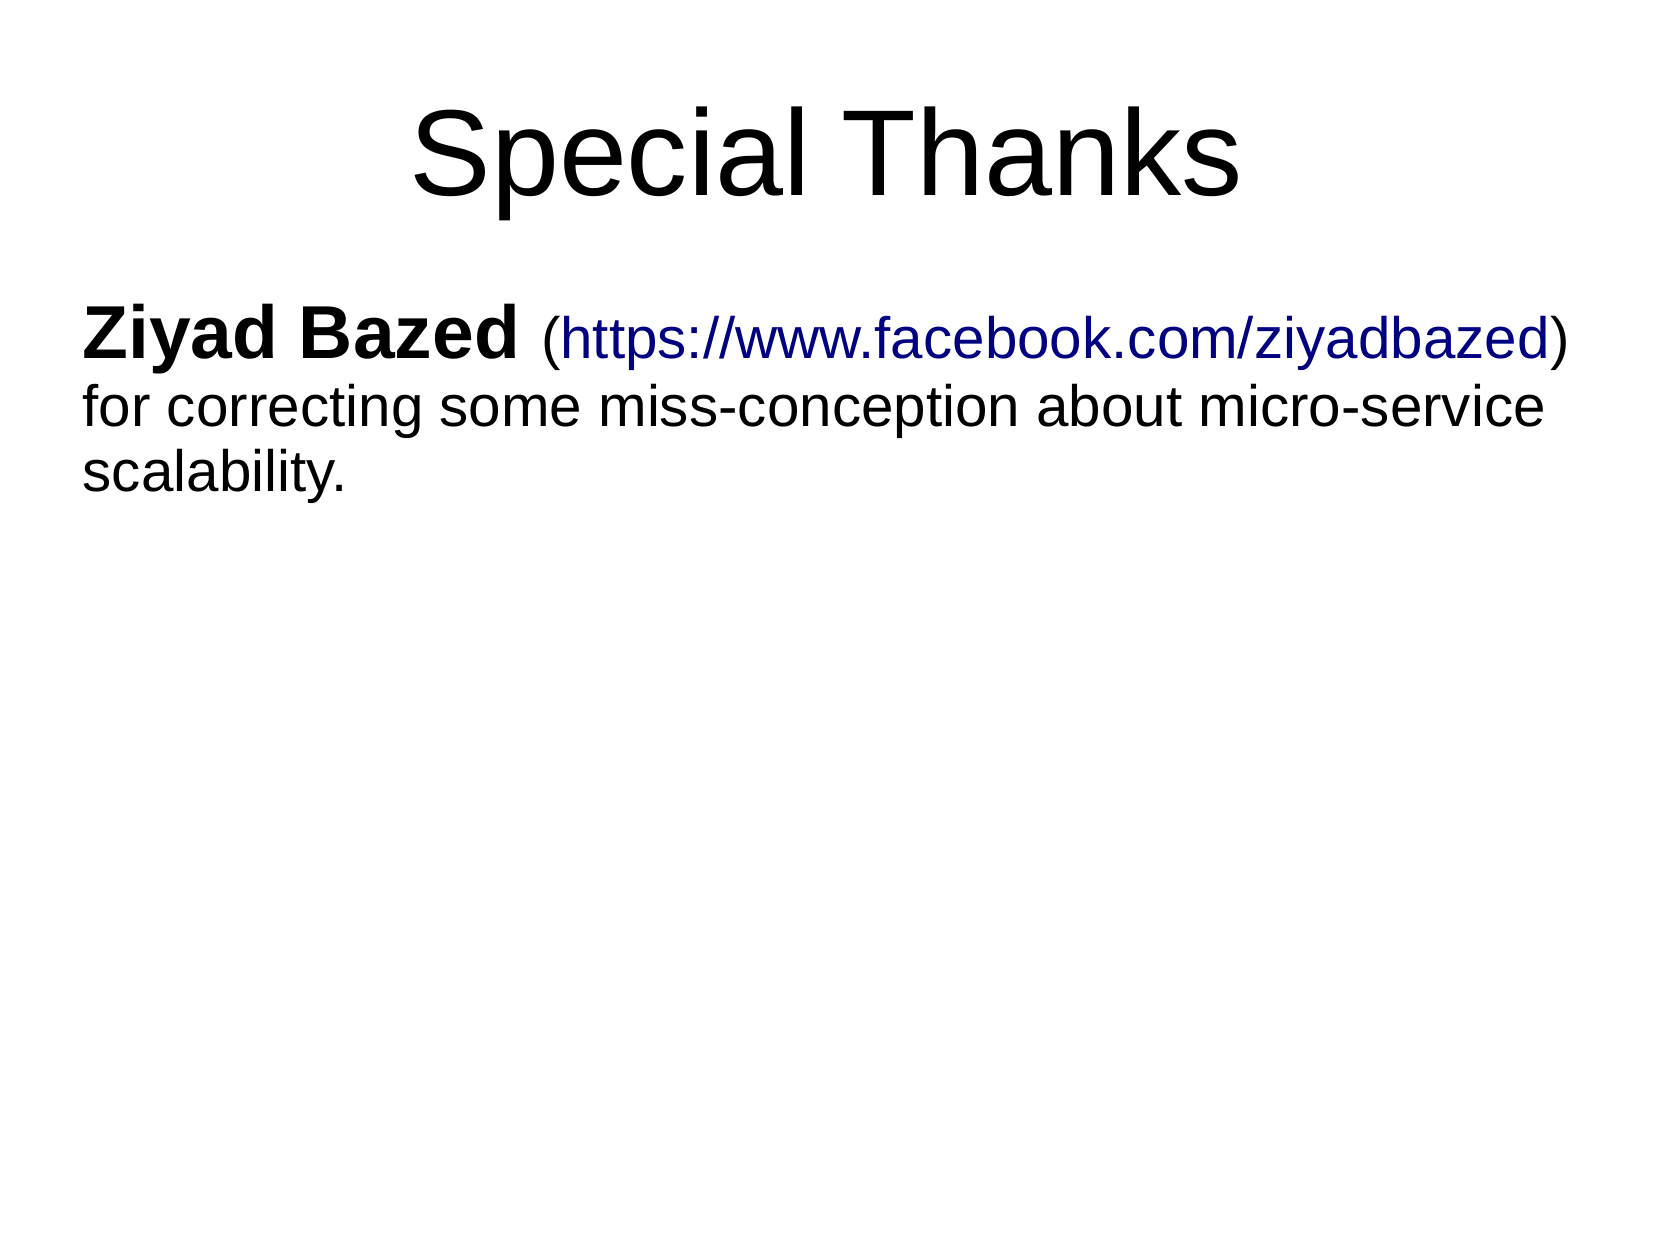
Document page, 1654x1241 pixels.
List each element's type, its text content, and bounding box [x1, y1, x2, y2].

title Special Thanks [82, 49, 1571, 257]
list Ziyad Bazed (https://www.facebook.com/ziyadbazed) for correcting some miss-conception about micro-service scalability. [82, 290, 1571, 1010]
